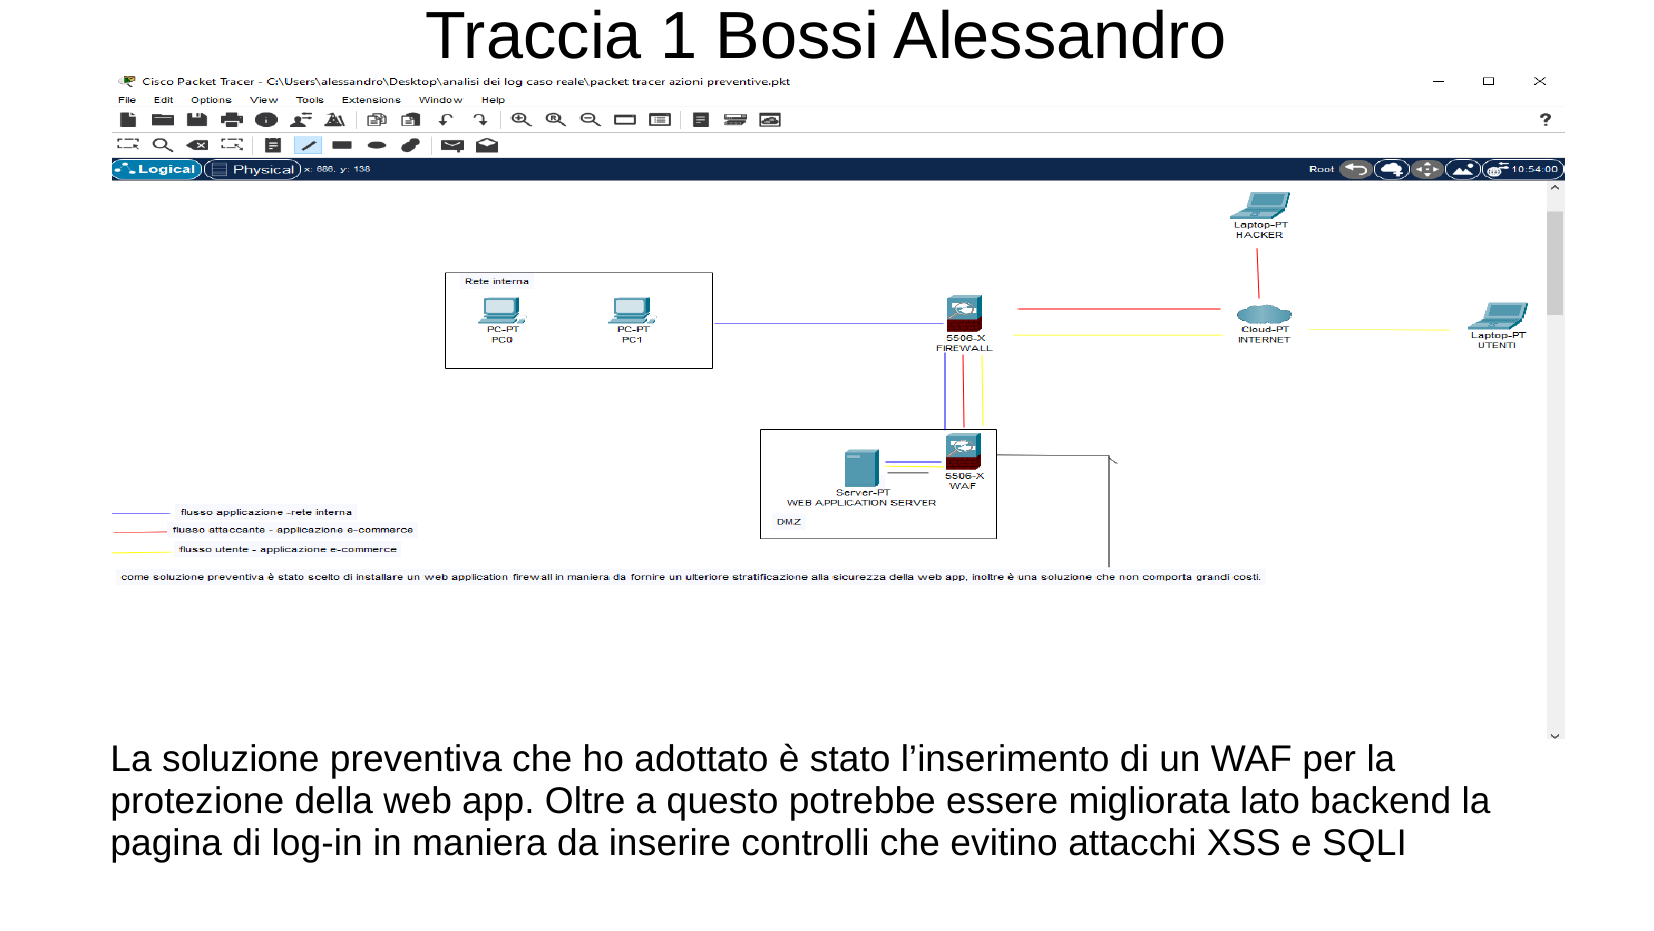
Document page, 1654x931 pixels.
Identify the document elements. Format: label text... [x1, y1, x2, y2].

list La soluzione preventiva che ho adottato è stato l’inserimento di un WAF per la protezione della web app. Oltre a questo potrebbe essere migliorata lato backend la pagina di log-in in maniera da inserire controlli che evitino attacchi XSS e SQLI [47, 738, 1536, 886]
picture [160, 168, 172, 174]
picture [184, 166, 194, 172]
picture [112, 72, 1565, 739]
title Traccia 1 Bossi Alessandro [82, 0, 1571, 73]
